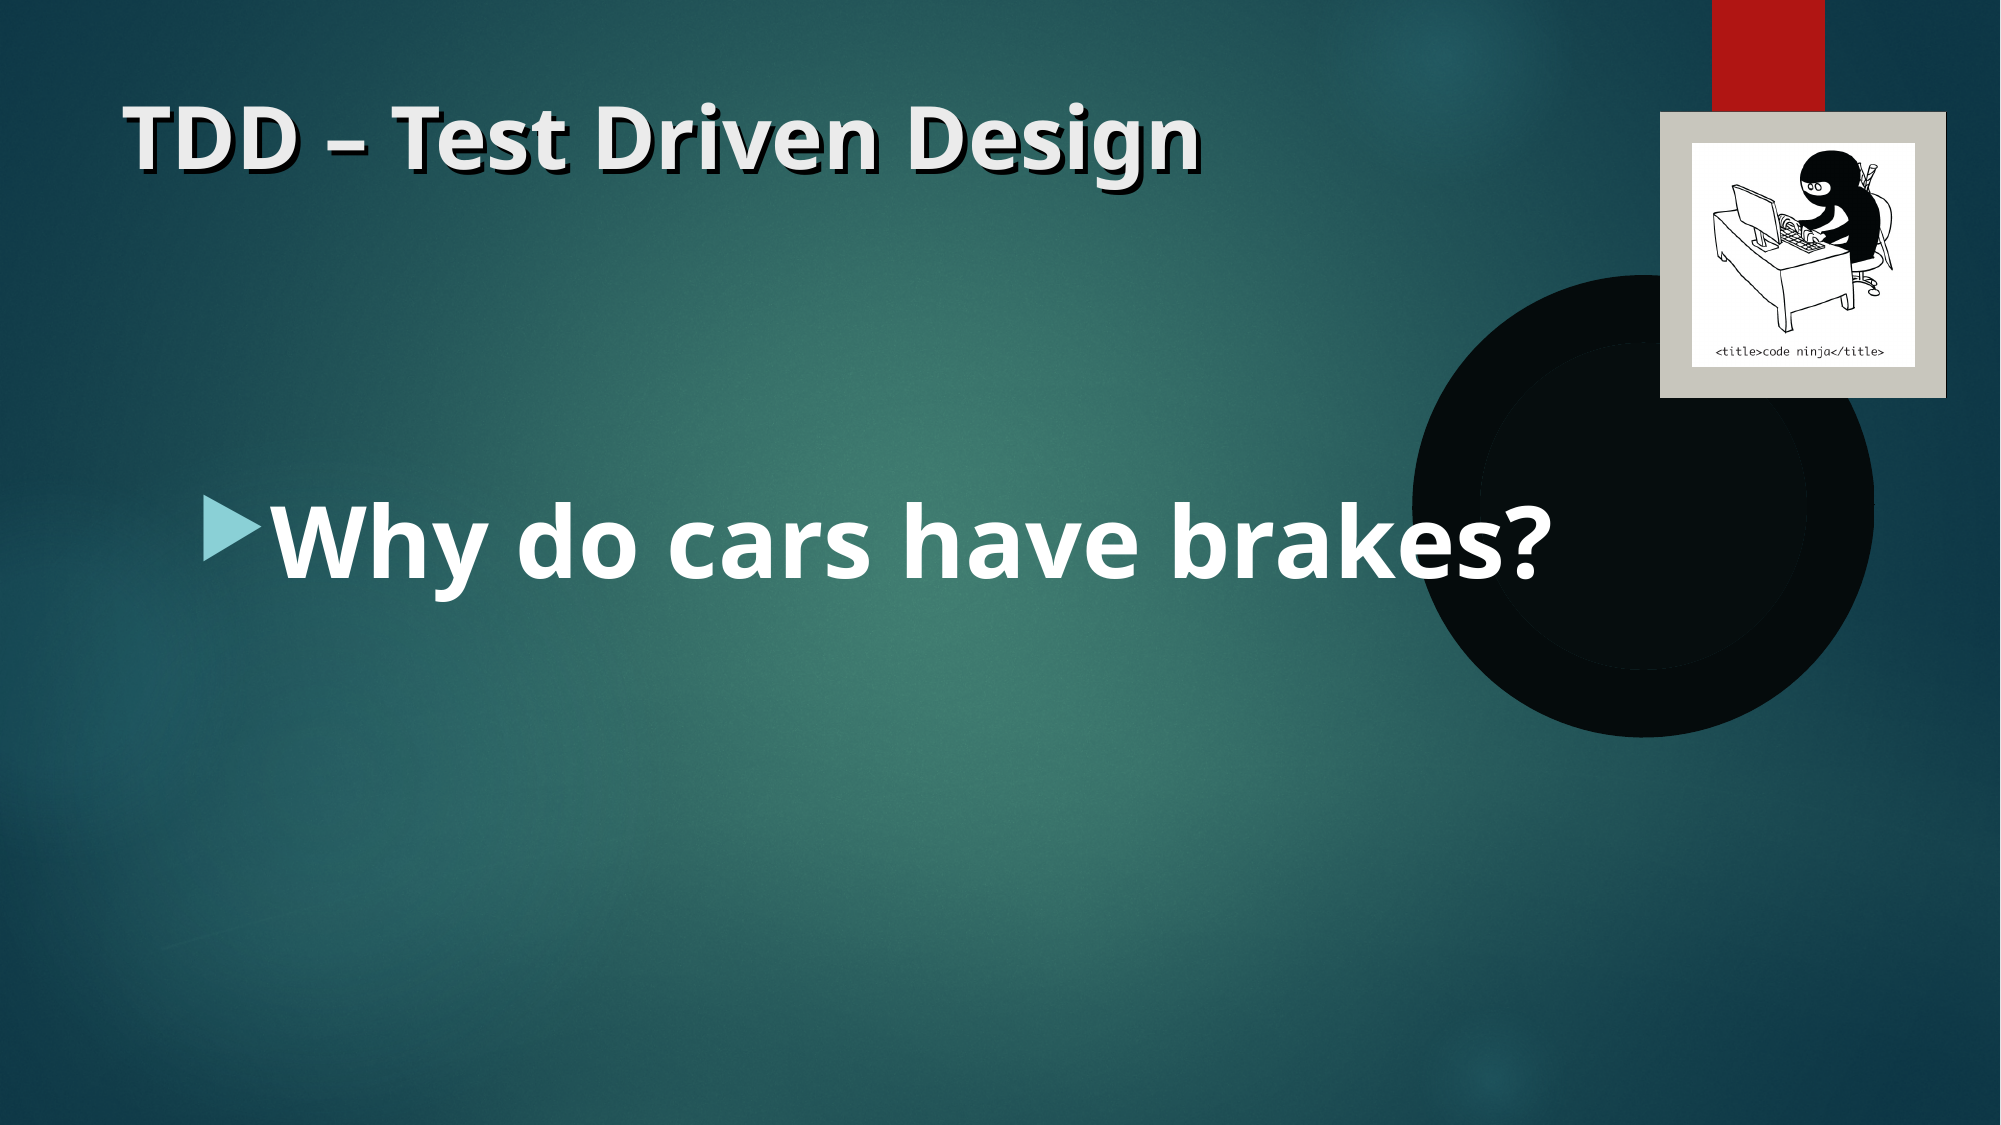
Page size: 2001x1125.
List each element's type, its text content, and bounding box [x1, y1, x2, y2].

picture [0, 0, 2001, 1125]
title TDD – Test Driven Design [106, 74, 1649, 305]
picture [1691, 143, 1916, 367]
list Why do cars have brakes? [181, 470, 1649, 1026]
